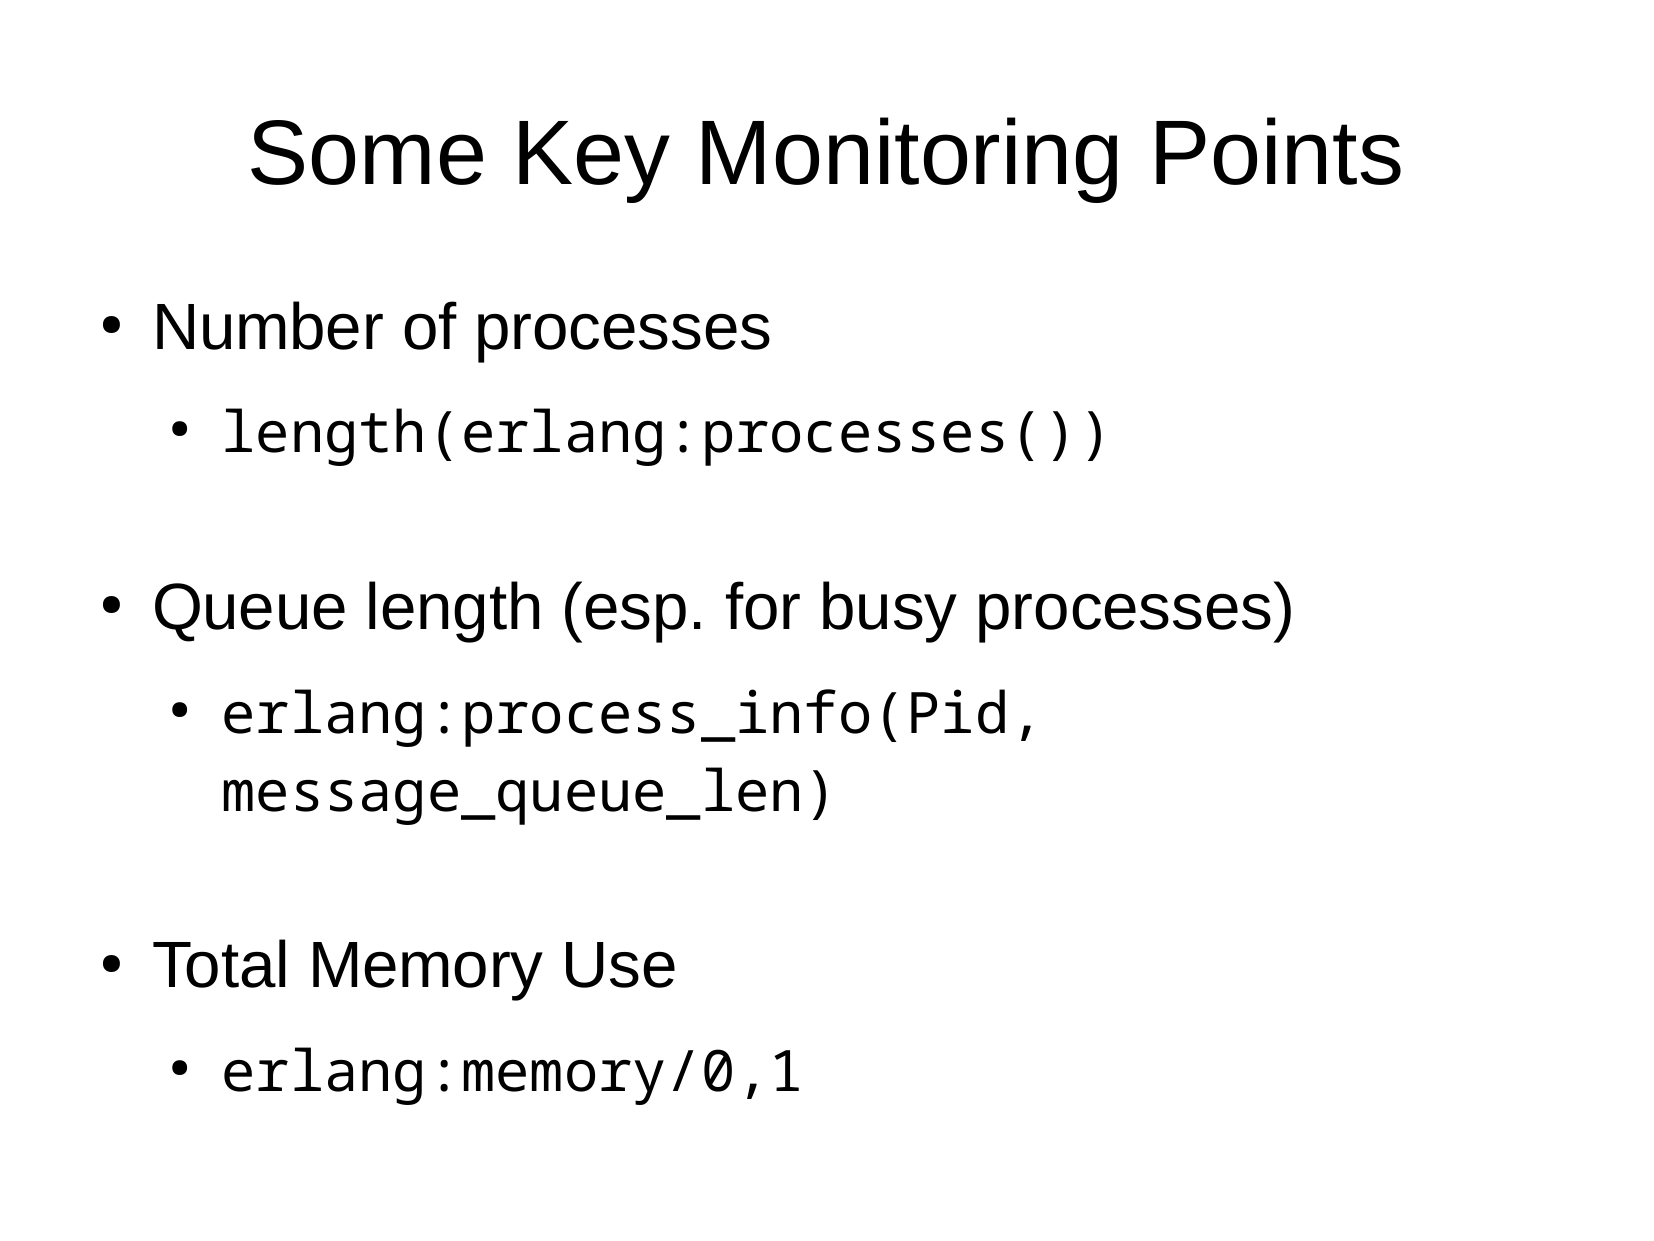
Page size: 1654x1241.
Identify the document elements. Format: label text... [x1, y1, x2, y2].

title Some Key Monitoring Points [82, 49, 1571, 257]
list Number of processes length(erlang:processes()) Queue length (esp. for busy processes) erlang:process_info(Pid, message_queue_len) Total Memory Use erlang:memory/0,1 [82, 290, 1571, 1109]
